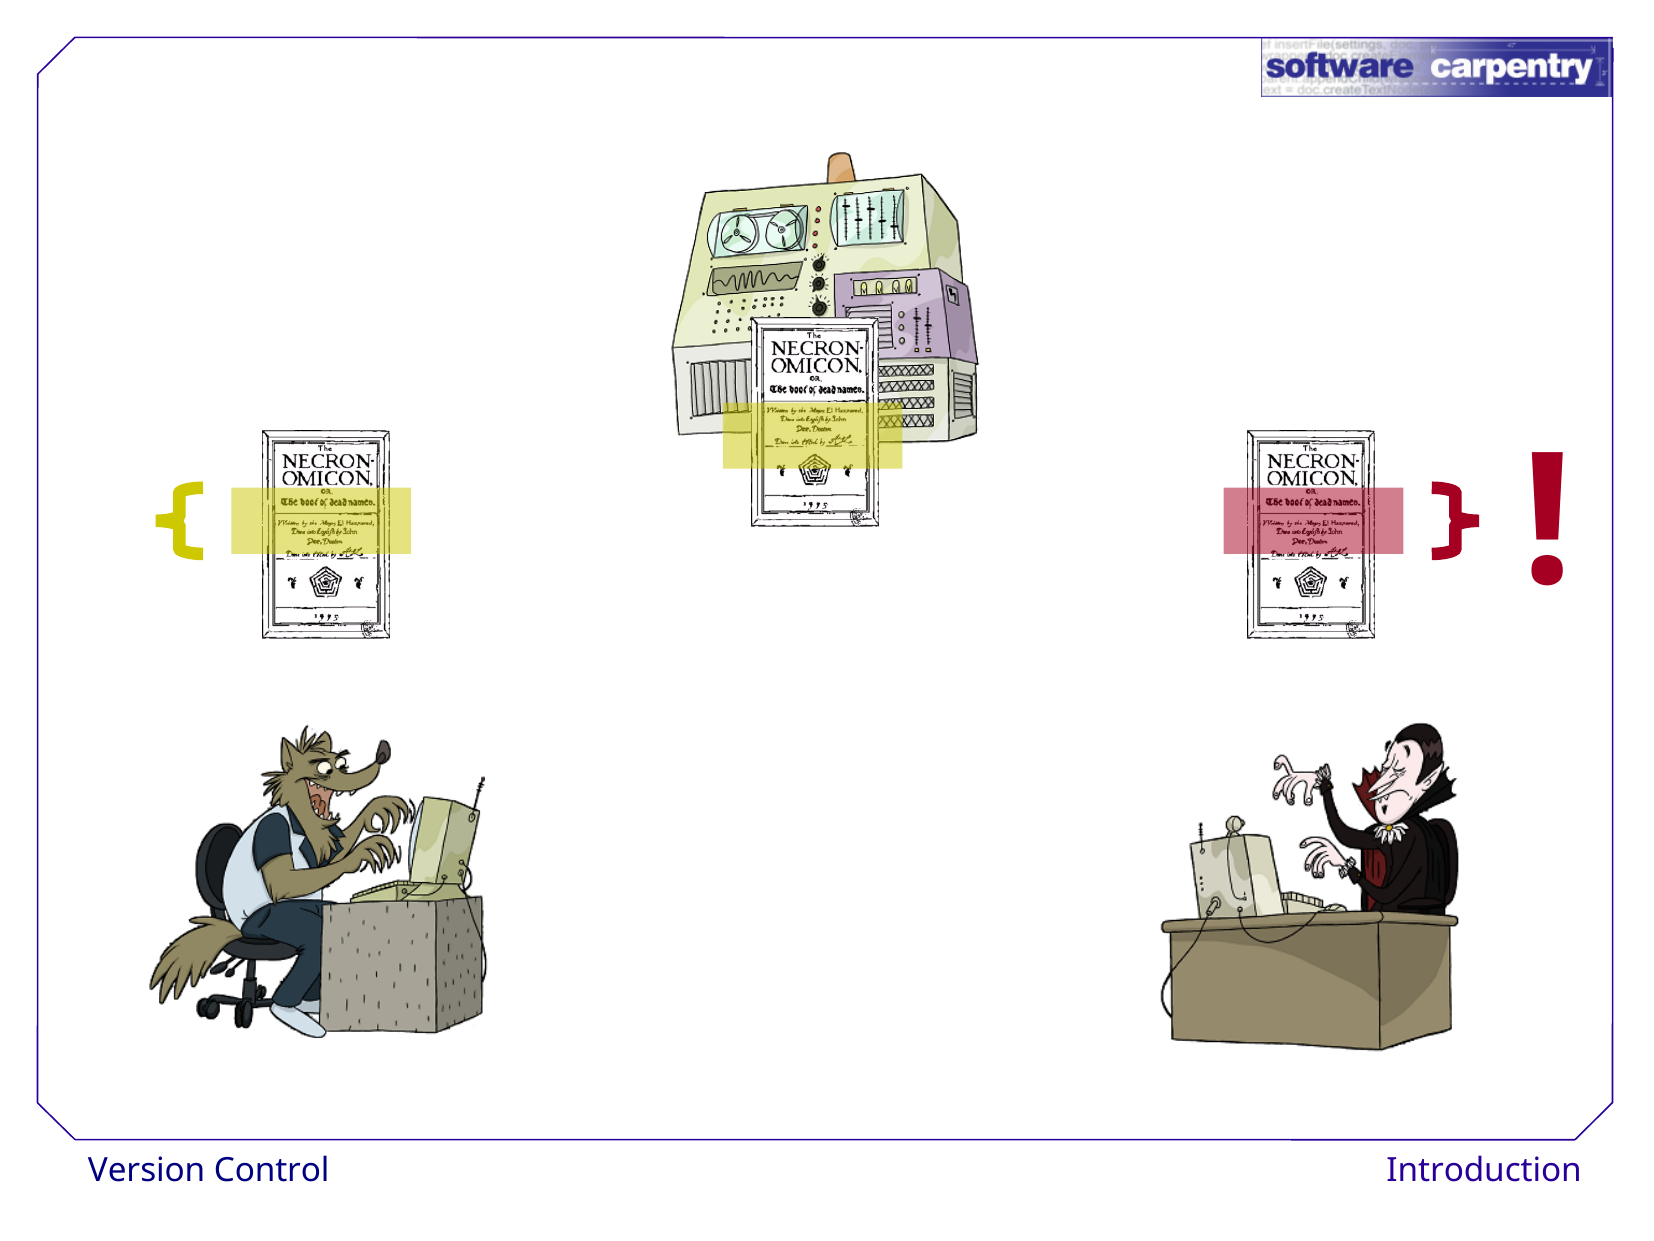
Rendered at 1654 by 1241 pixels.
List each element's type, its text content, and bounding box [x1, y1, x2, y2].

picture [637, 119, 1020, 467]
picture [751, 469, 879, 527]
picture [1261, 39, 1613, 97]
picture [1148, 695, 1474, 1067]
text_box [231, 487, 411, 554]
picture [137, 705, 516, 1069]
picture [1247, 430, 1375, 487]
text_box ! [1506, 412, 1589, 633]
text_box [1223, 487, 1404, 554]
picture [1247, 554, 1375, 640]
text_box [722, 402, 903, 469]
picture [262, 554, 390, 640]
picture [262, 430, 390, 487]
